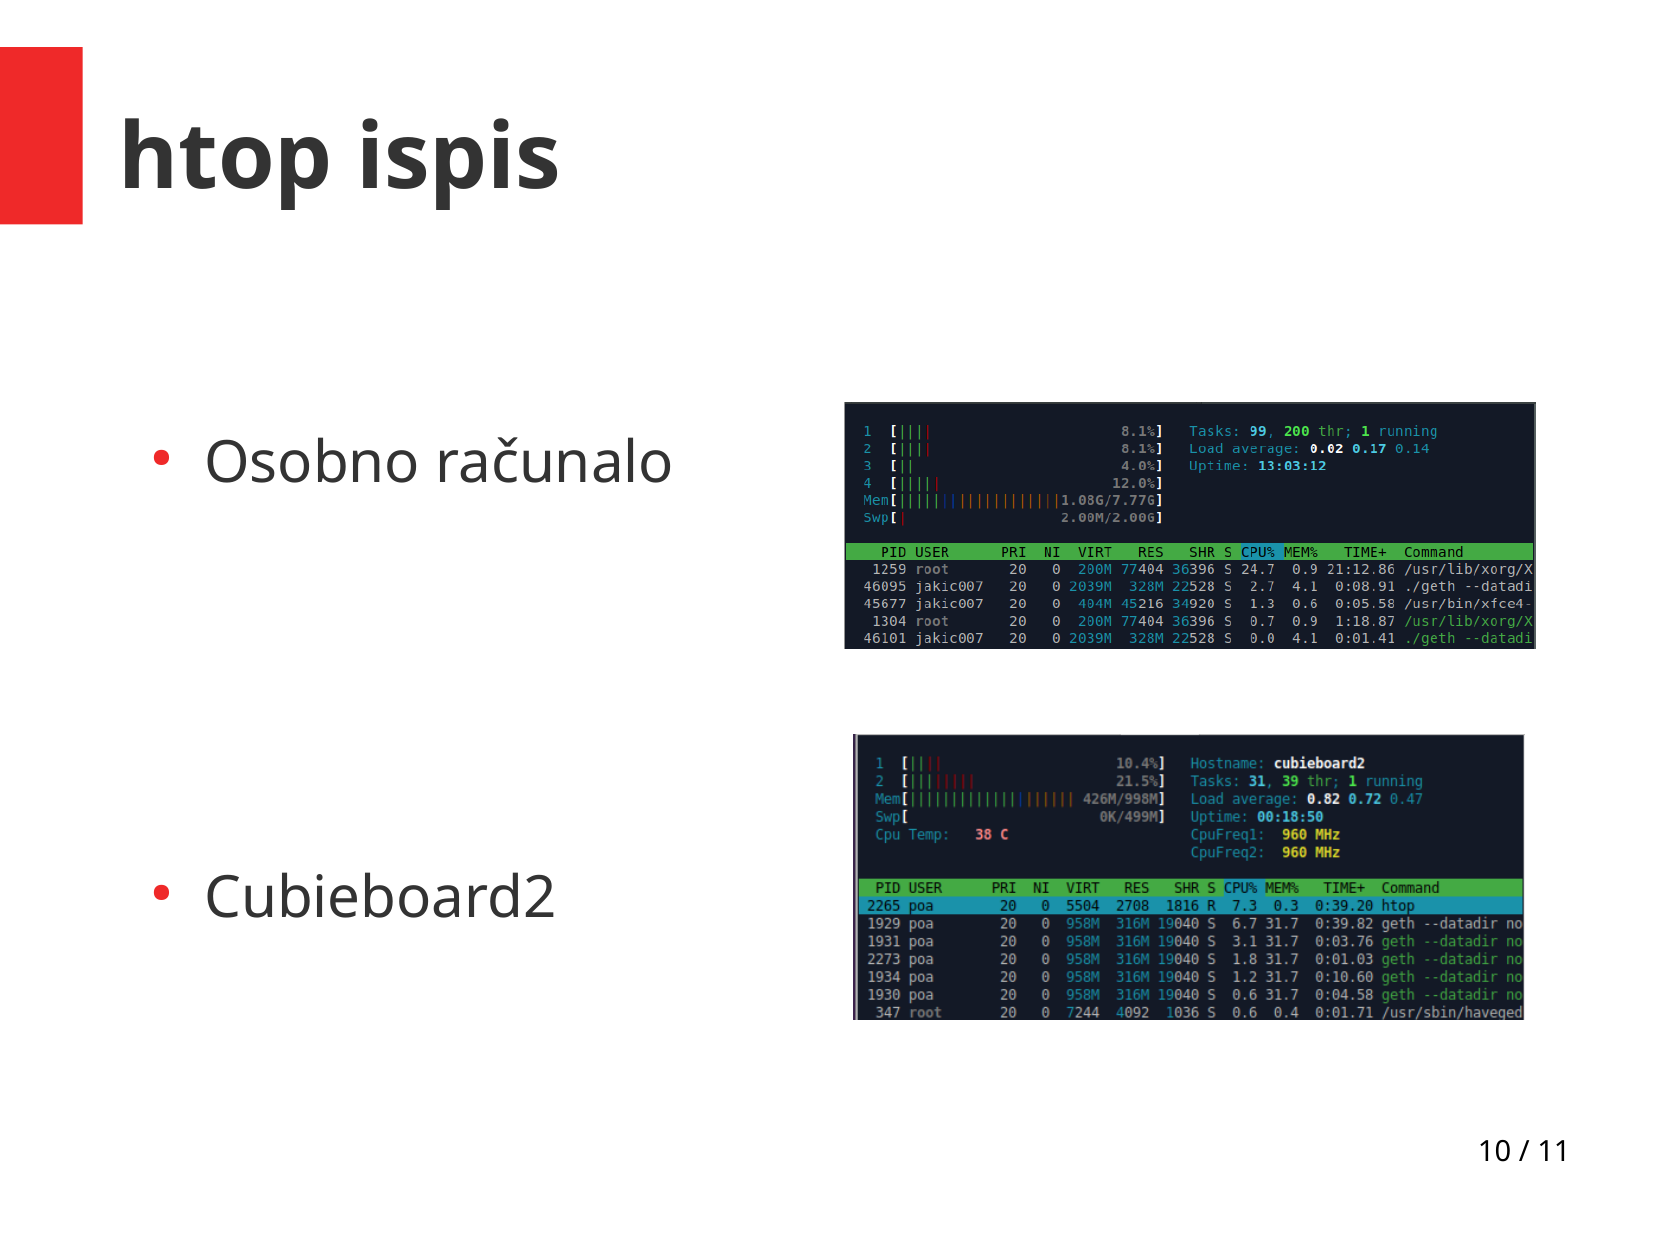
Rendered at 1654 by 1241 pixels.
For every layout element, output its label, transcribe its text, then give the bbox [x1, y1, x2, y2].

picture [844, 402, 1536, 649]
list Osobno računalo Cubieboard2 [133, 420, 826, 764]
picture [853, 734, 1525, 1021]
title htop ispis [118, 49, 1571, 257]
